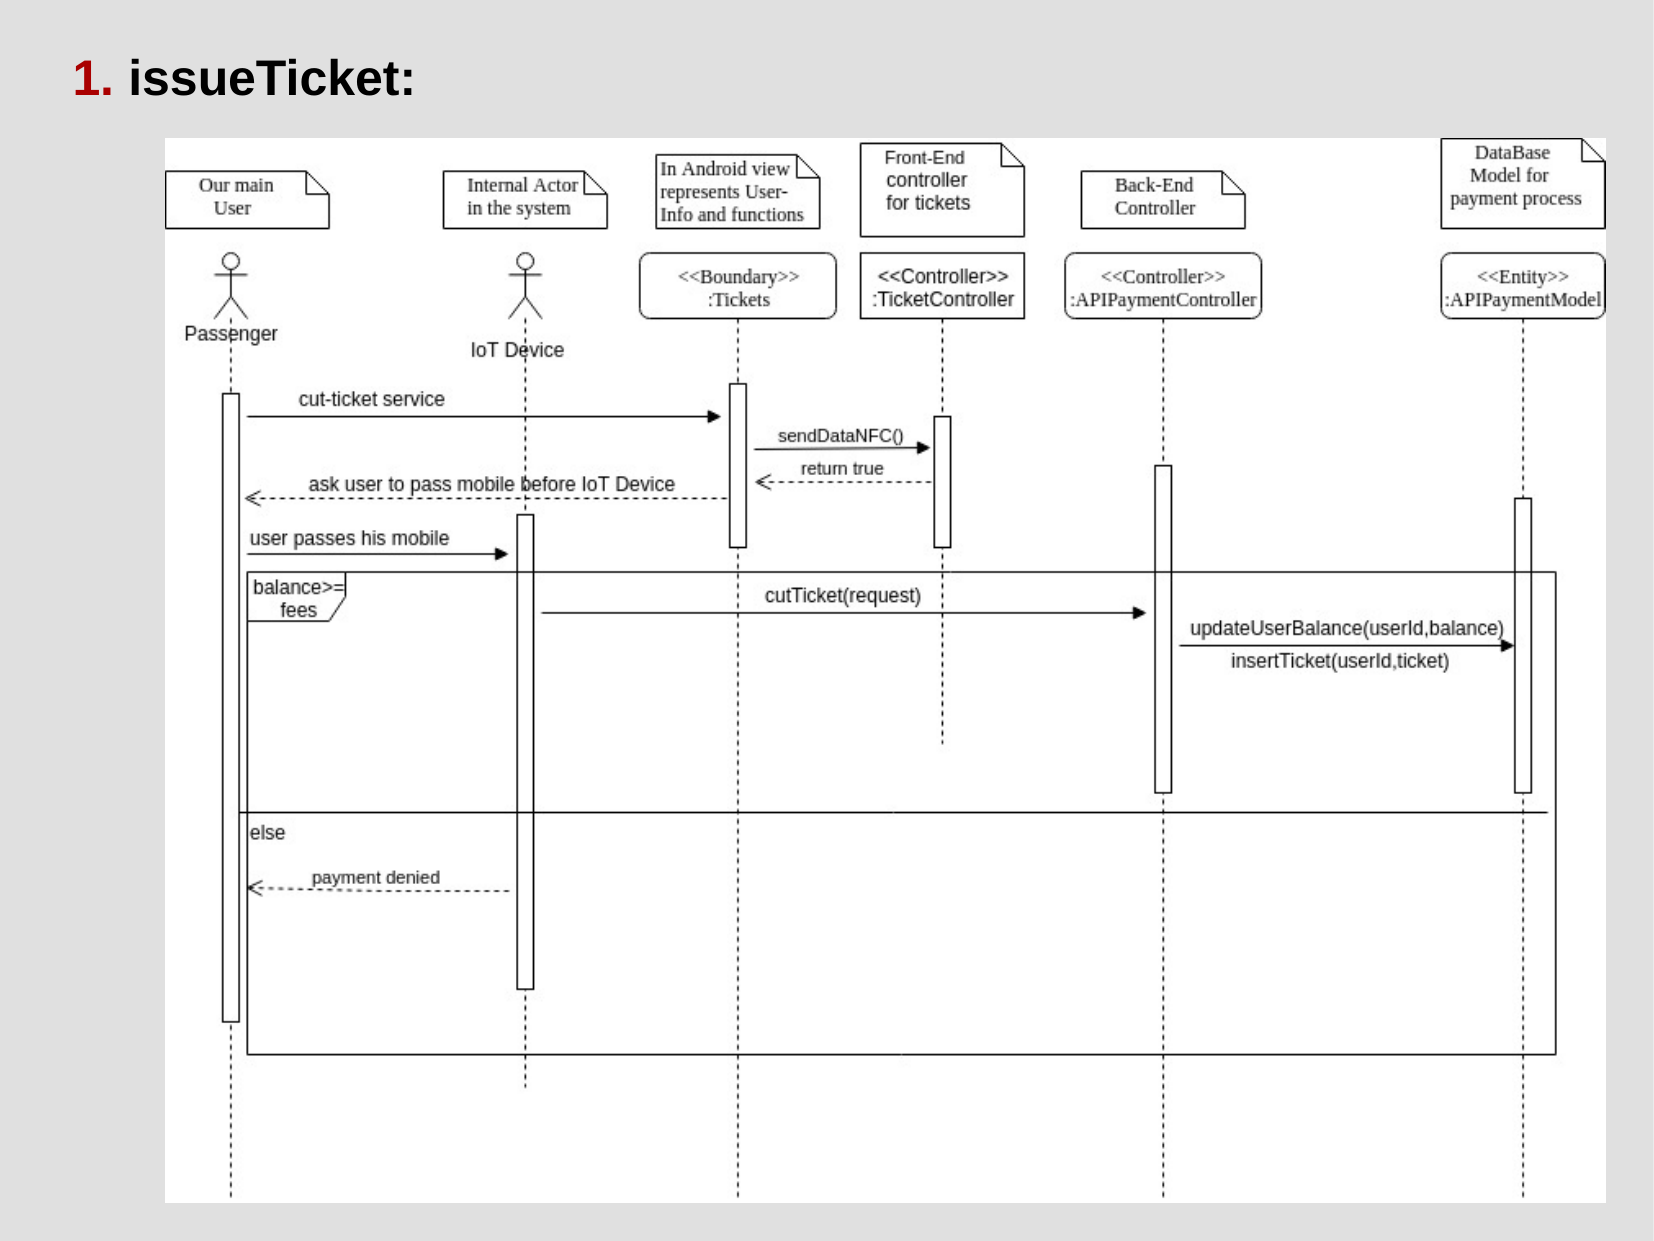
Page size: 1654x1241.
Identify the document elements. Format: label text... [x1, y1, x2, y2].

text_box 1. issueTicket: [57, 42, 838, 123]
picture [0, 0, 1654, 1241]
